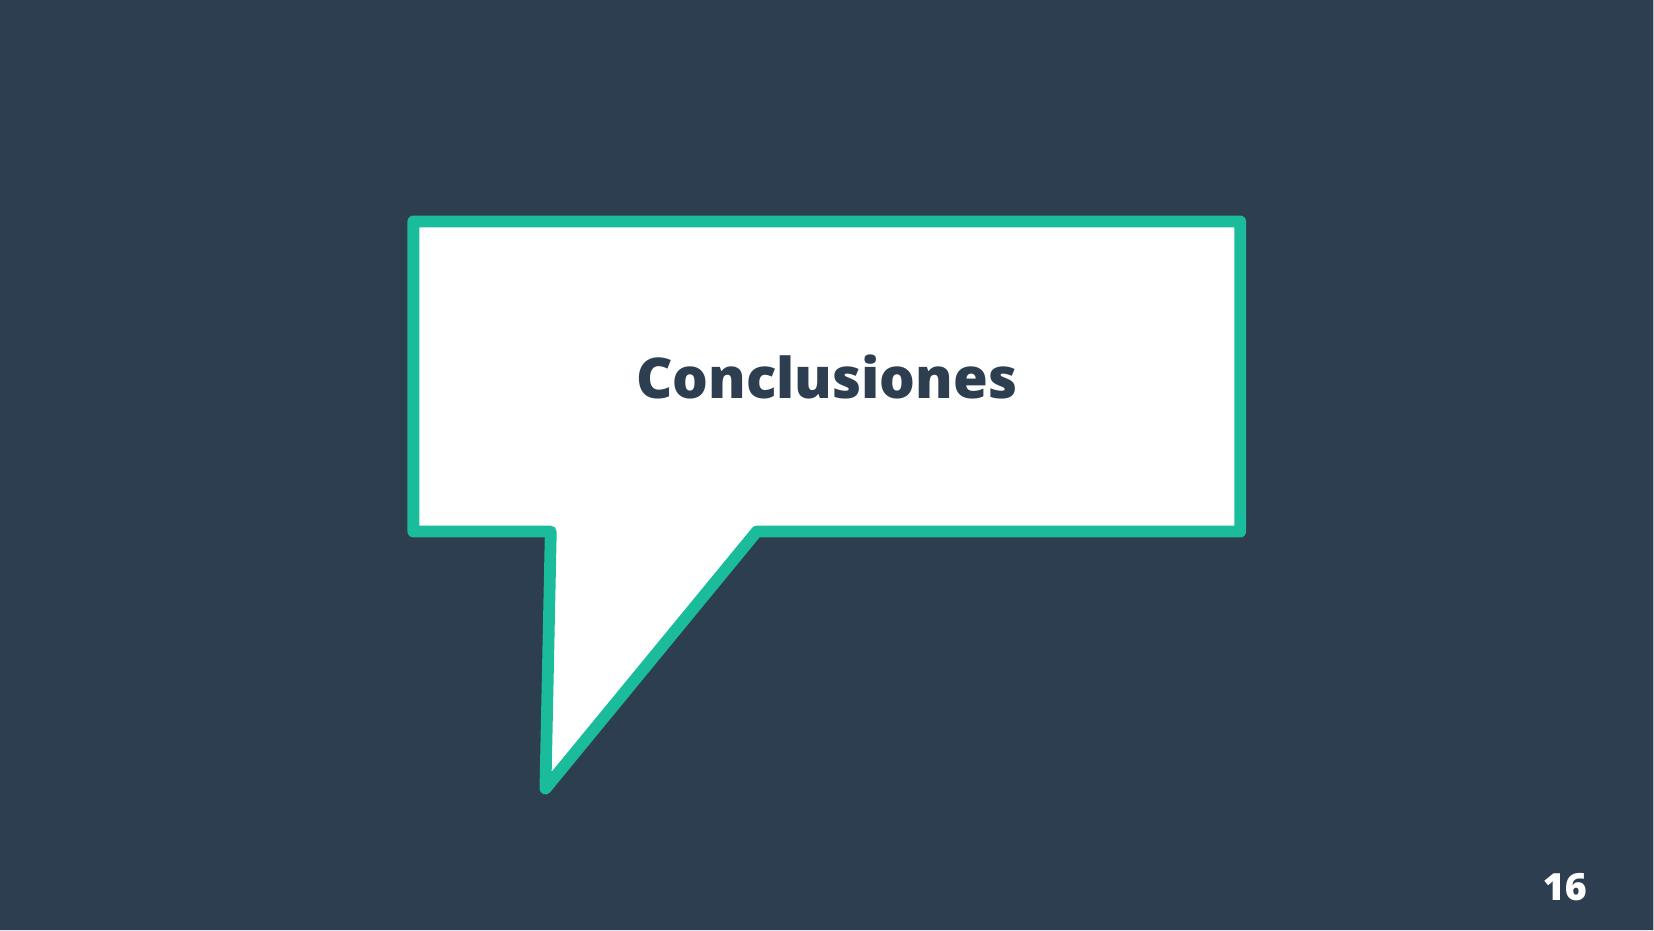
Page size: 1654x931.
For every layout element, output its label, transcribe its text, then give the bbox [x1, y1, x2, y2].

title Conclusiones [442, 243, 1211, 510]
